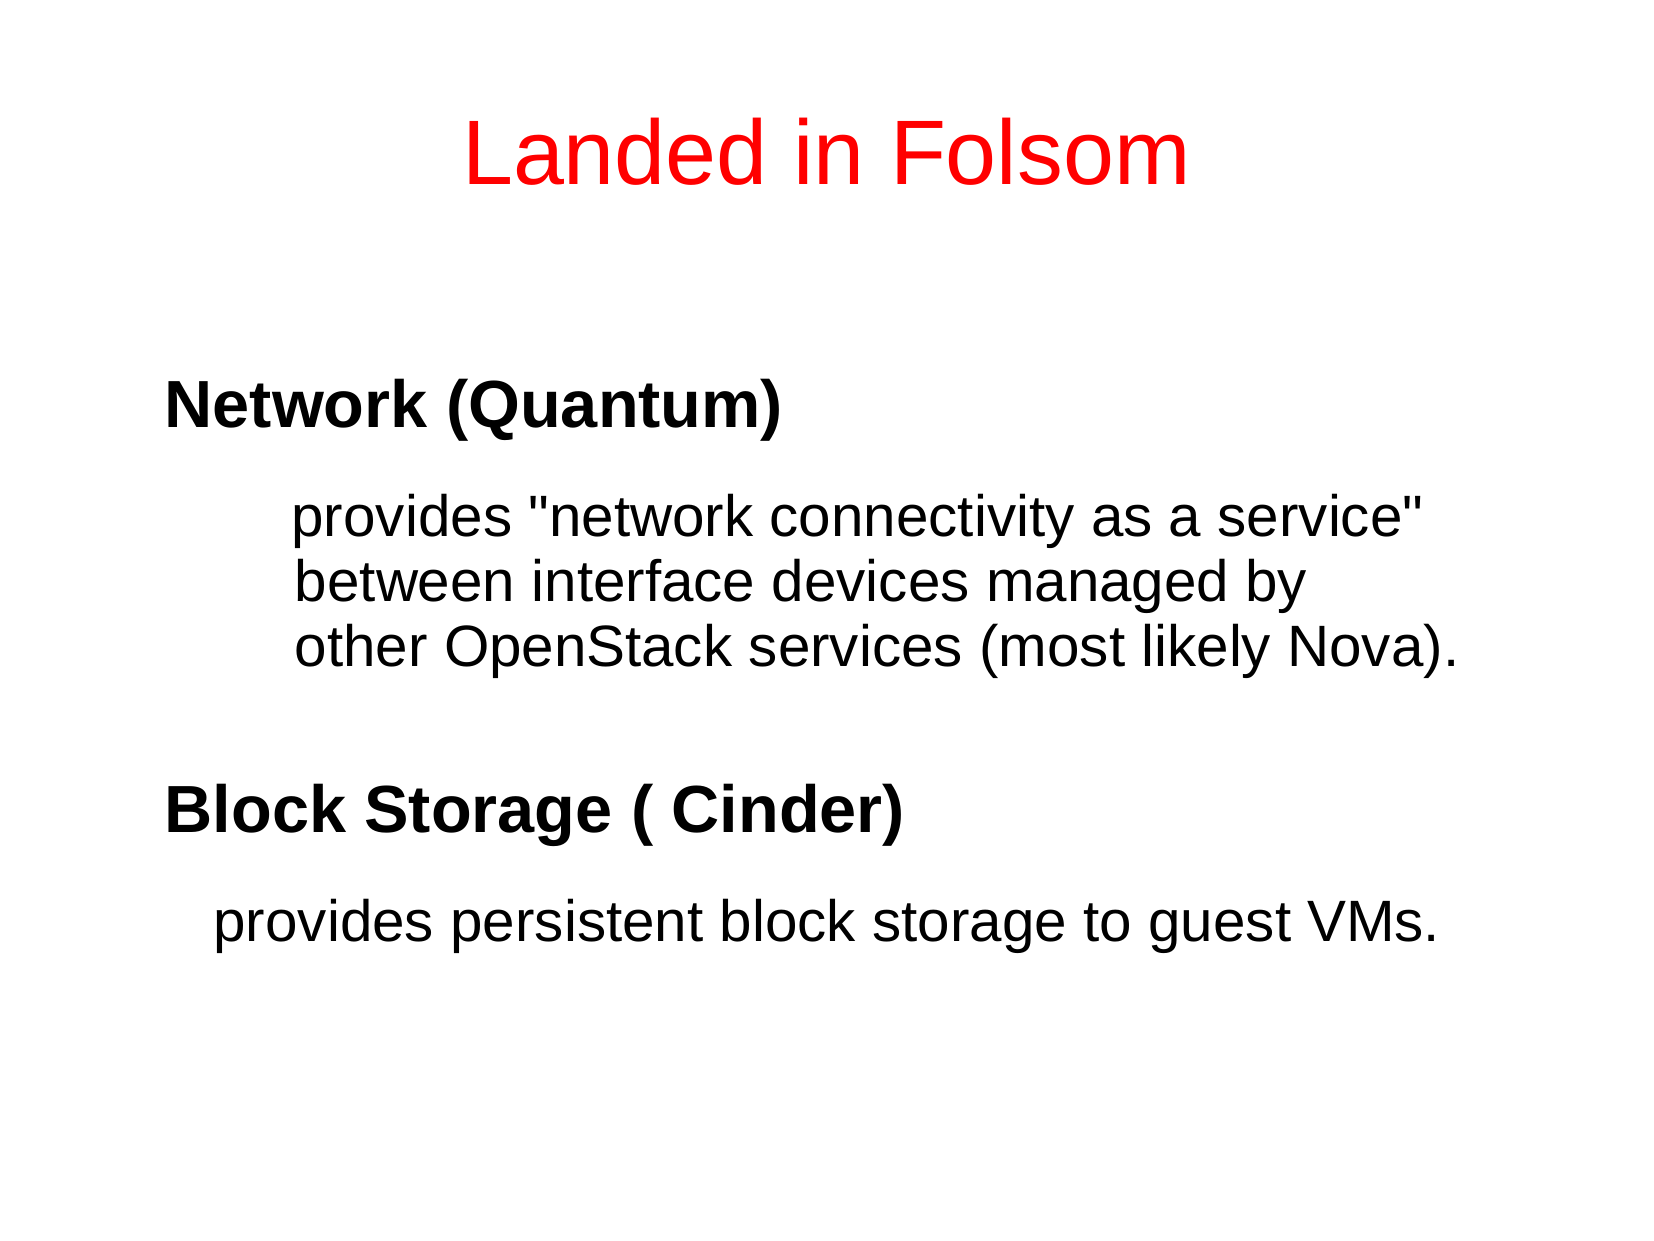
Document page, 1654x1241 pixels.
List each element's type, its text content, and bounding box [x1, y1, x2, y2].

text_box Network (Quantum) provides "network connectivity as a service" between interface devices managed by other OpenStack services (most likely Nova). [150, 360, 1566, 729]
text_box Block Storage ( Cinder) provides persistent block storage to guest VMs. [150, 765, 1593, 1046]
title Landed in Folsom [82, 56, 1571, 250]
